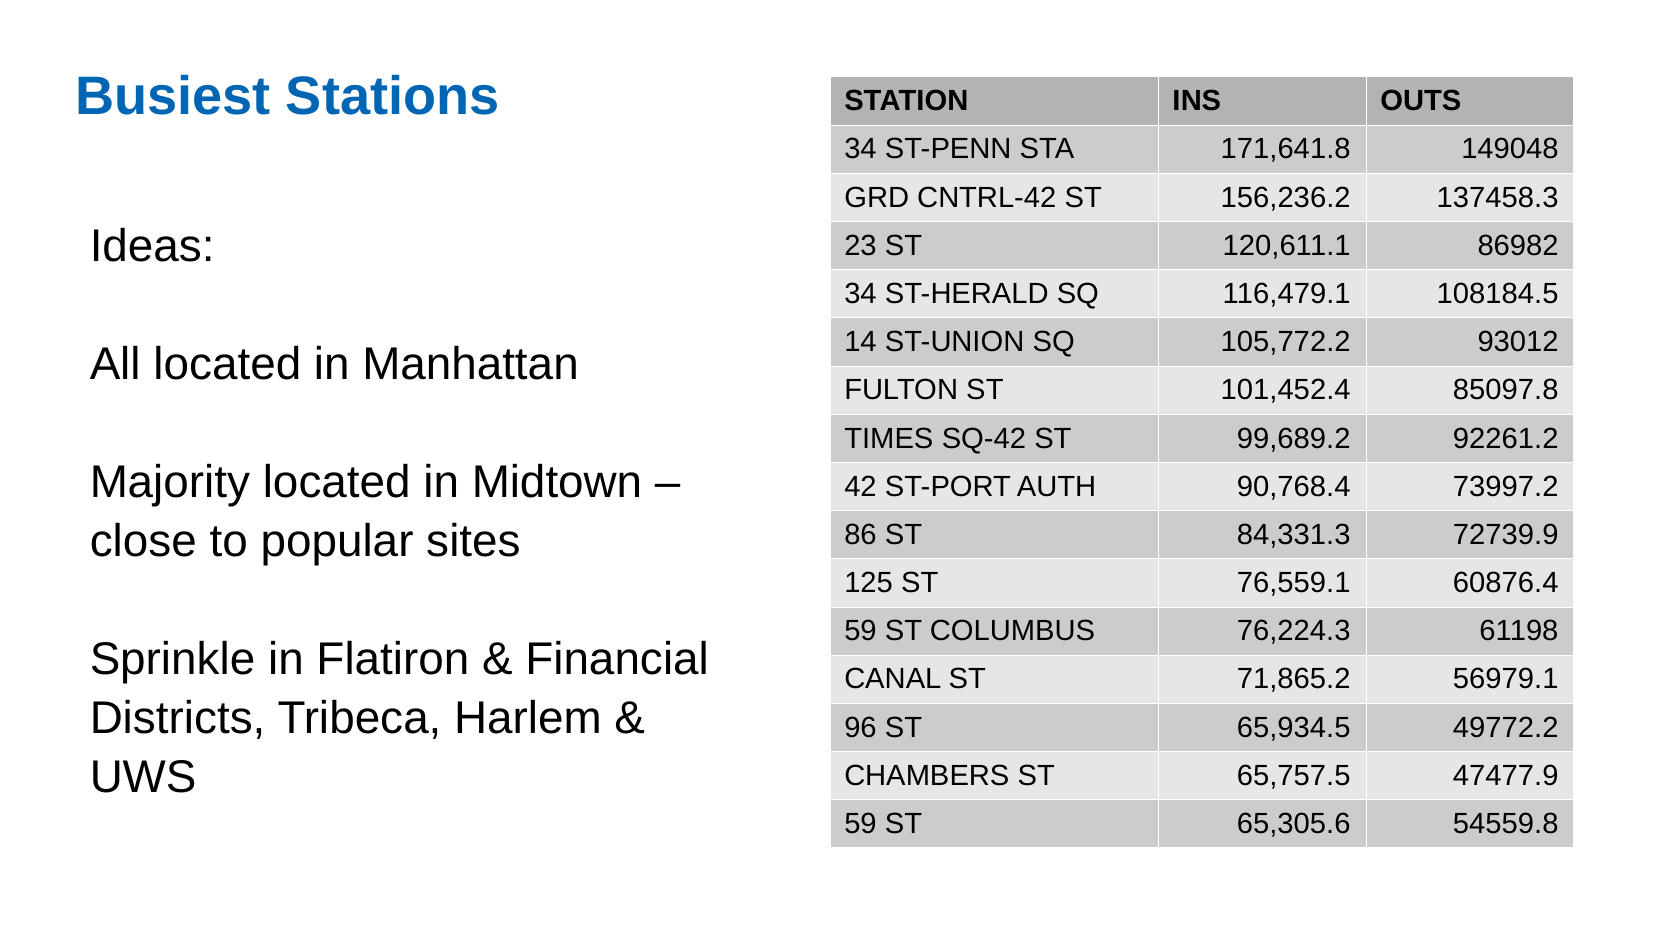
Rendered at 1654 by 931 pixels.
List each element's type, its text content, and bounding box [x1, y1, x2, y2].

table_cell CANAL ST [831, 656, 1158, 703]
table_cell 105,772.2 [1159, 318, 1366, 366]
table_header INS [1159, 77, 1366, 125]
table_cell 149048 [1367, 126, 1573, 173]
table_cell 65,305.6 [1159, 800, 1366, 847]
table_cell 34 ST-PENN STA [831, 126, 1158, 173]
table_cell FULTON ST [831, 367, 1158, 414]
table_cell 92261.2 [1367, 415, 1573, 462]
table_cell 93012 [1367, 318, 1573, 366]
table_cell TIMES SQ-42 ST [831, 415, 1158, 462]
table_header OUTS [1367, 77, 1573, 125]
table_header STATION [831, 77, 1158, 125]
table_cell 120,611.1 [1159, 222, 1366, 269]
table_cell 85097.8 [1367, 367, 1573, 414]
table_cell 137458.3 [1367, 174, 1573, 221]
table_cell 96 ST [831, 704, 1158, 751]
text_box Ideas: All located in Manhattan Majority located in Midtown – close to popular sites Sprinkle in Flatiron & Financial Districts, Tribeca, Harlem & UWS [75, 205, 766, 810]
table_cell 34 ST-HERALD SQ [831, 270, 1158, 317]
table_cell 47477.9 [1367, 752, 1573, 799]
table_cell 61198 [1367, 608, 1573, 655]
table_cell 101,452.4 [1159, 367, 1366, 414]
title Busiest Stations [0, 11, 751, 181]
table_cell 49772.2 [1367, 704, 1573, 751]
table_cell 56979.1 [1367, 656, 1573, 703]
table_cell 42 ST-PORT AUTH [831, 463, 1158, 510]
table_cell 116,479.1 [1159, 270, 1366, 317]
table_cell 54559.8 [1367, 800, 1573, 847]
table_cell 73997.2 [1367, 463, 1573, 510]
table_cell 76,559.1 [1159, 559, 1366, 607]
table_cell 125 ST [831, 559, 1158, 607]
table_cell 65,757.5 [1159, 752, 1366, 799]
table_cell 60876.4 [1367, 559, 1573, 607]
table_cell CHAMBERS ST [831, 752, 1158, 799]
table_cell 84,331.3 [1159, 511, 1366, 558]
table_cell 59 ST [831, 800, 1158, 847]
table_cell 90,768.4 [1159, 463, 1366, 510]
table_cell GRD CNTRL-42 ST [831, 174, 1158, 221]
table_cell 23 ST [831, 222, 1158, 269]
table_cell 72739.9 [1367, 511, 1573, 558]
table_cell 65,934.5 [1159, 704, 1366, 751]
table_cell 86982 [1367, 222, 1573, 269]
table_cell 86 ST [831, 511, 1158, 558]
table_cell 71,865.2 [1159, 656, 1366, 703]
table_cell 59 ST COLUMBUS [831, 608, 1158, 655]
table_cell 171,641.8 [1159, 126, 1366, 173]
table_cell 108184.5 [1367, 270, 1573, 317]
table_cell 14 ST-UNION SQ [831, 318, 1158, 366]
table_cell 99,689.2 [1159, 415, 1366, 462]
table_cell 156,236.2 [1159, 174, 1366, 221]
table_cell 76,224.3 [1159, 608, 1366, 655]
